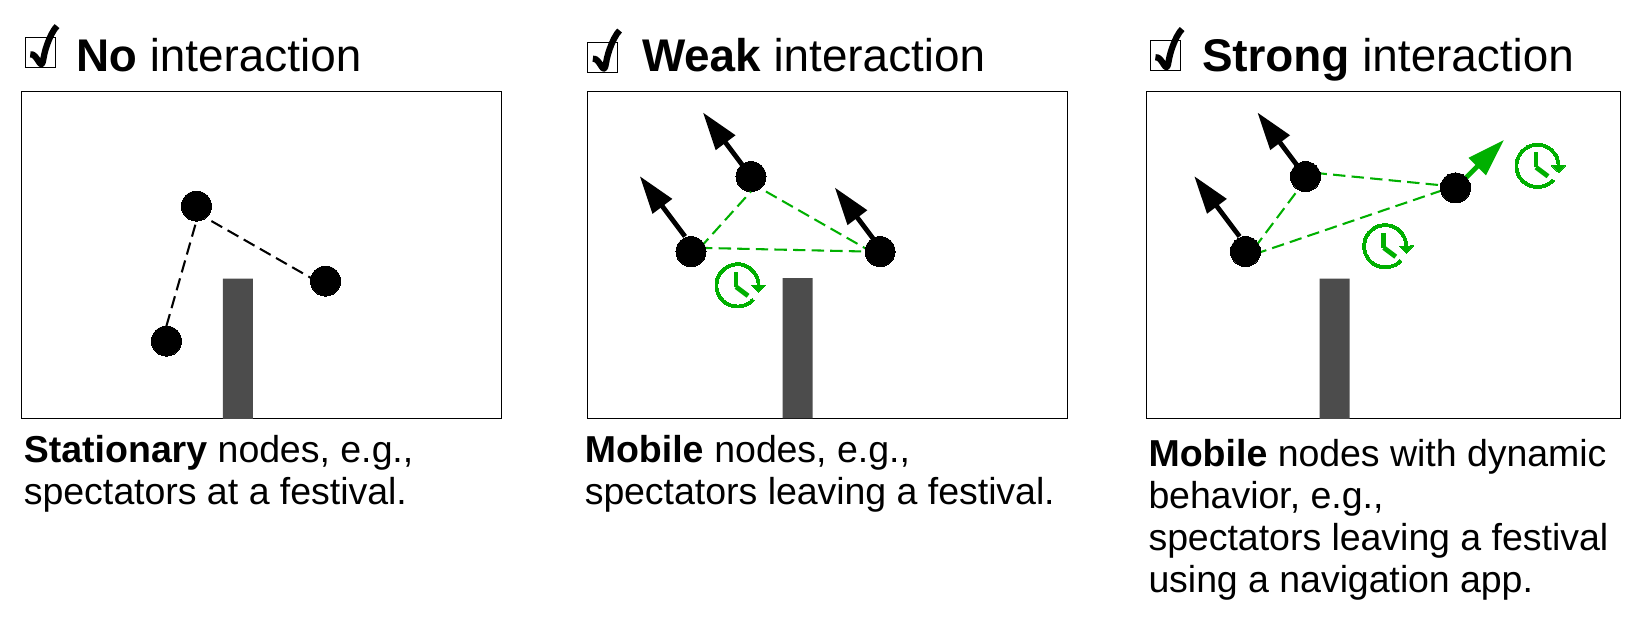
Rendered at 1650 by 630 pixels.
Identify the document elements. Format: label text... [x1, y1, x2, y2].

text_box [782, 278, 813, 419]
text_box [222, 278, 253, 419]
text_box [181, 191, 212, 222]
text_box Stationary nodes, e.g., spectators at a festival. [3, 421, 495, 591]
text_box No interaction Weak interaction Strong interaction [23, 22, 1621, 141]
text_box [310, 266, 341, 297]
text_box [735, 161, 767, 192]
text_box [715, 262, 766, 308]
text_box No interaction Weak interaction Strong interaction [588, 92, 1067, 141]
text_box Mobile nodes, e.g., spectators leaving a festival. [564, 421, 1093, 591]
text_box Mobile nodes with dynamic behavior, e.g., spectators leaving a festival using a navigation app. [1127, 425, 1650, 630]
text_box [1146, 91, 1621, 419]
text_box [151, 326, 182, 357]
text_box [865, 236, 896, 267]
text_box [675, 236, 707, 267]
